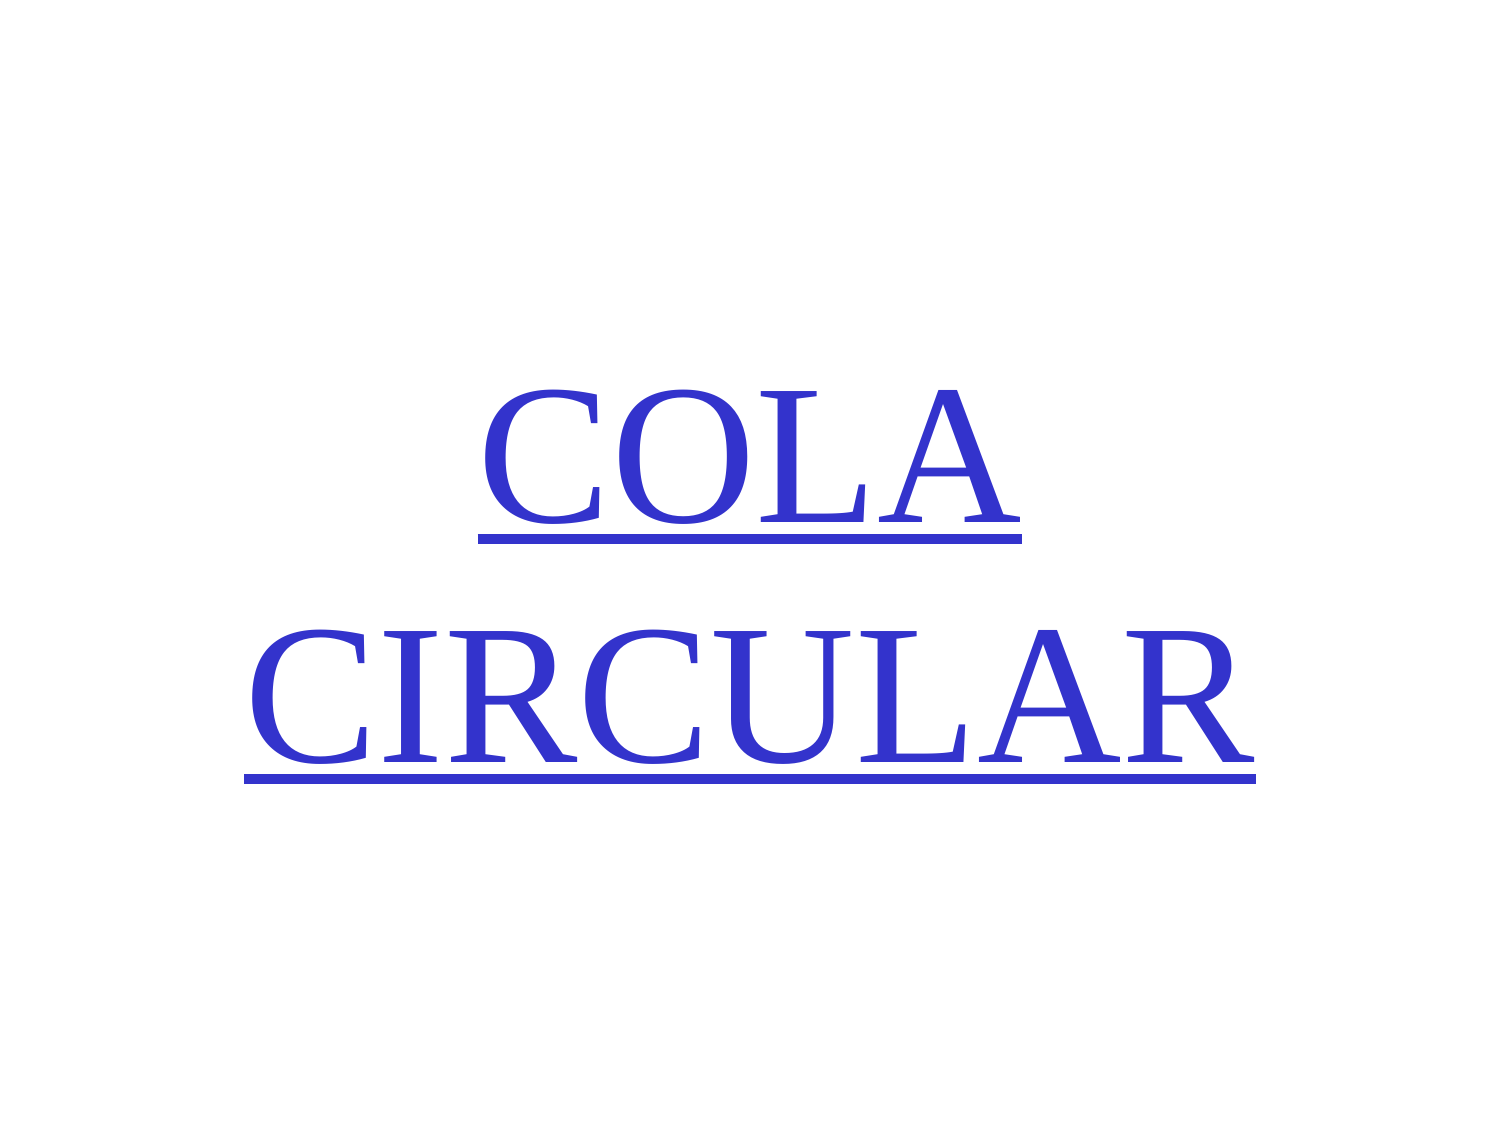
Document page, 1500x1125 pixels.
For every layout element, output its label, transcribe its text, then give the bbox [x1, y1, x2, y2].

text_box COLA CIRCULAR [70, 314, 1430, 811]
